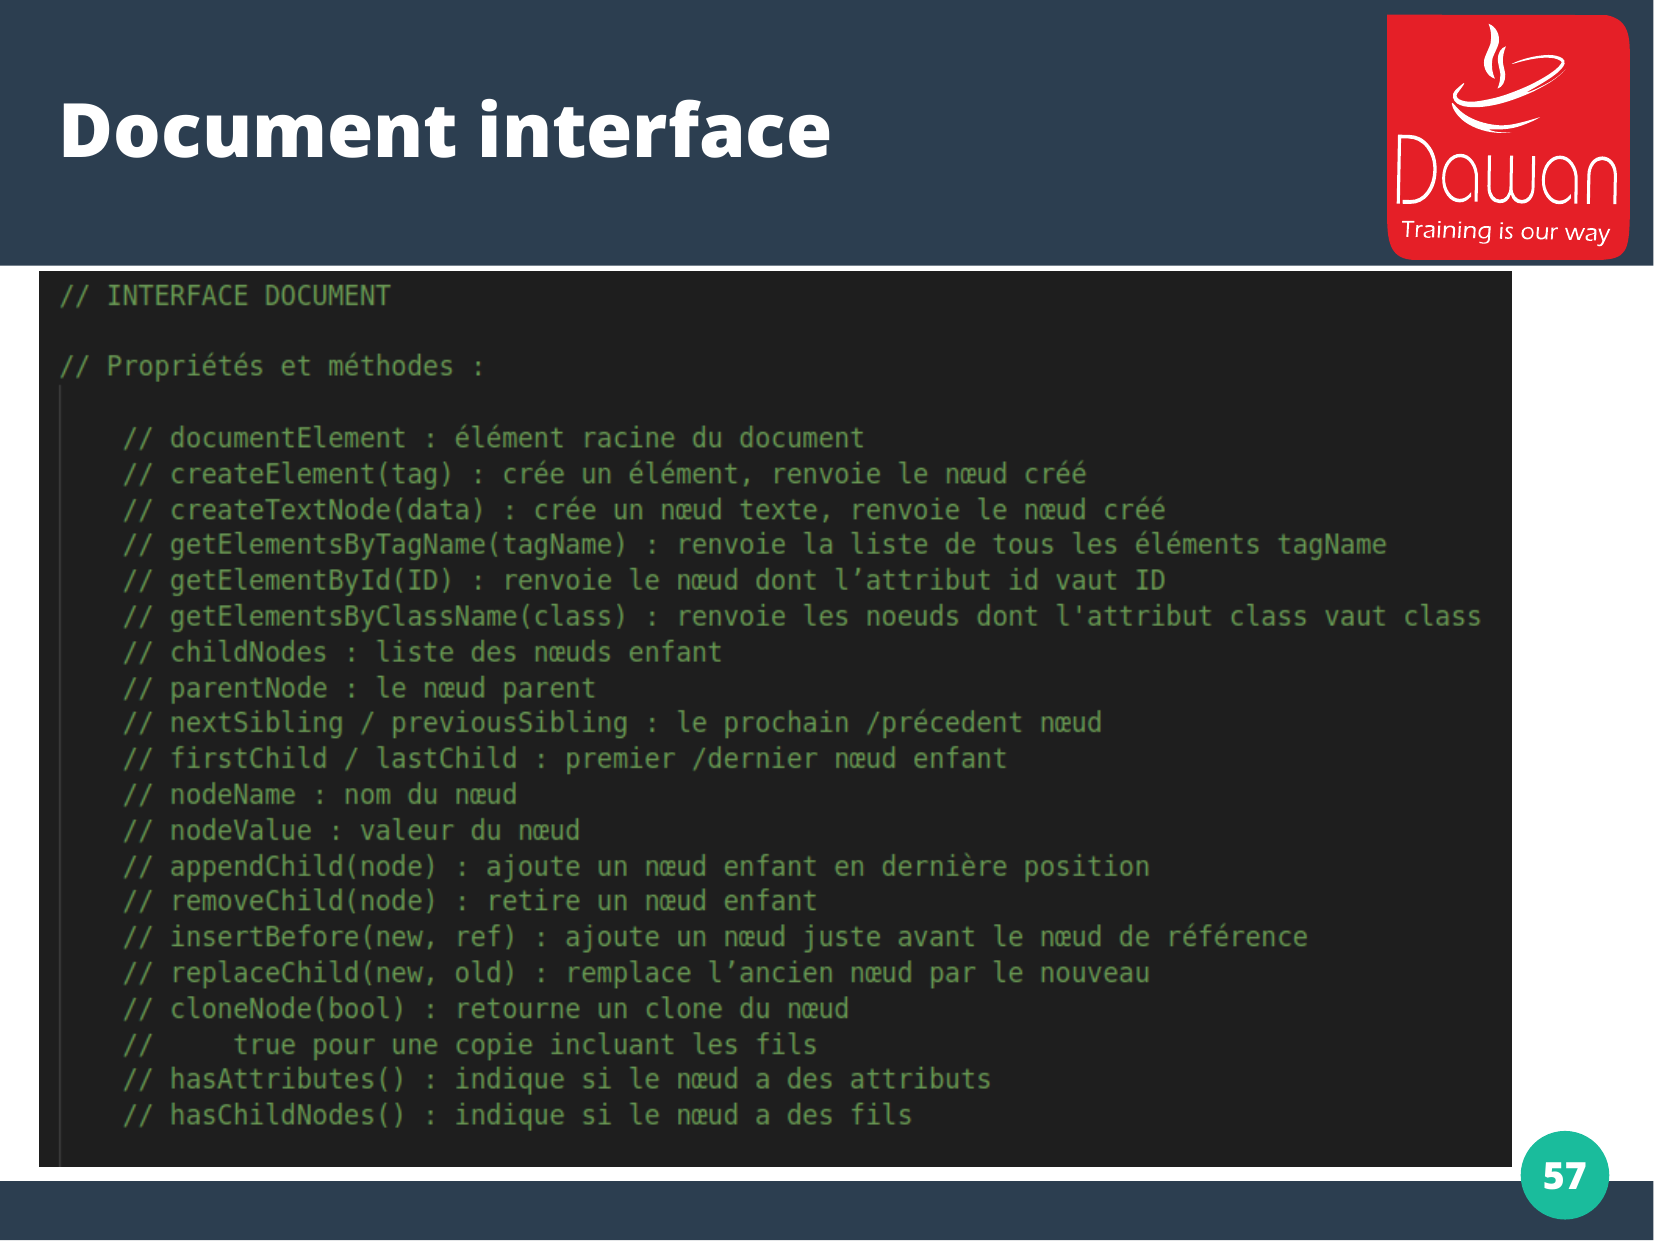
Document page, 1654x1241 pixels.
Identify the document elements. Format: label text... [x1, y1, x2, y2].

title Document interface [59, 49, 1387, 207]
picture [1387, 14, 1630, 260]
picture [39, 271, 1512, 1167]
